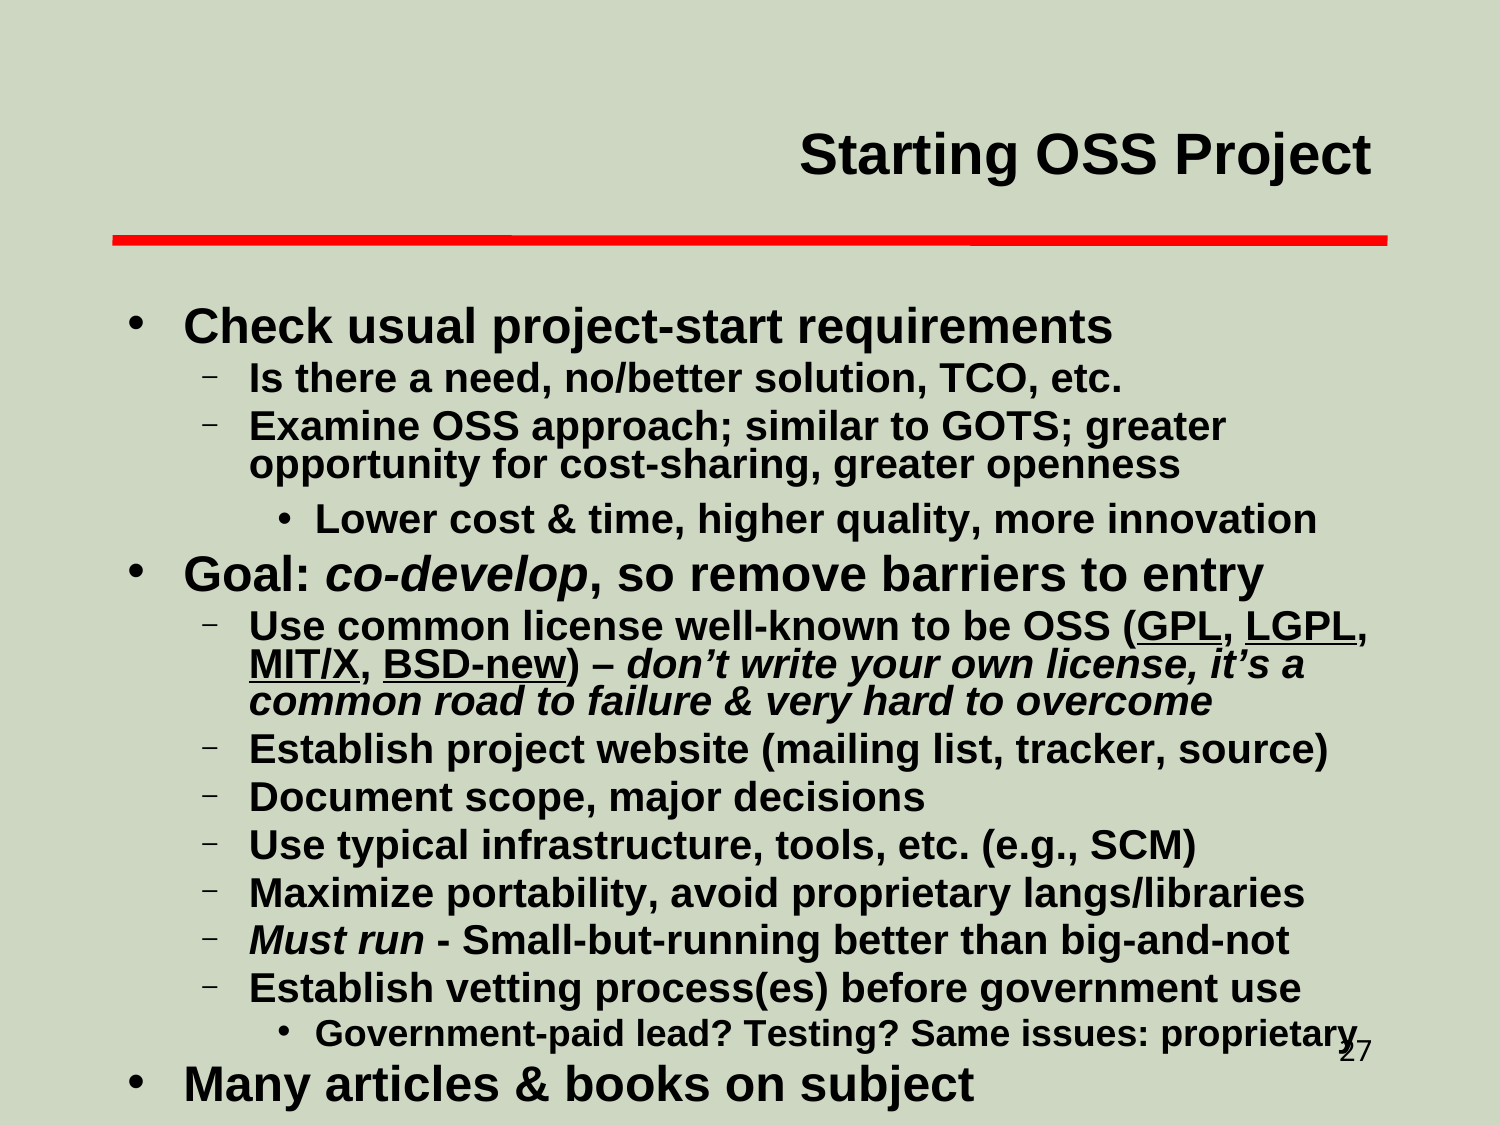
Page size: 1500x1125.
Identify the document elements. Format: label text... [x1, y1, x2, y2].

title Starting OSS Project [337, 85, 1388, 224]
list Check usual project-start requirements Is there a need, no/better solution, TCO, etc. Examine OSS approach; similar to GOTS; greater opportunity for cost-sharing, greater openness Lower cost & time, higher quality, more innovation Goal: co-develop, so remove barriers to entry Use common license well-known to be OSS (GPL, LGPL, MIT/X, BSD-new) – don’t write your own license, it’s a common road to failure & very hard to overcome Establish project website (mailing list, tracker, source) Document scope, major decisions Use typical infrastructure, tools, etc. (e.g., SCM) Maximize portability, avoid proprietary langs/libraries Must run - Small-but-running better than big-and-not Establish vetting process(es) before government use Government-paid lead? Testing? Same issues: proprietary Many articles & books on subject [112, 299, 1388, 1119]
